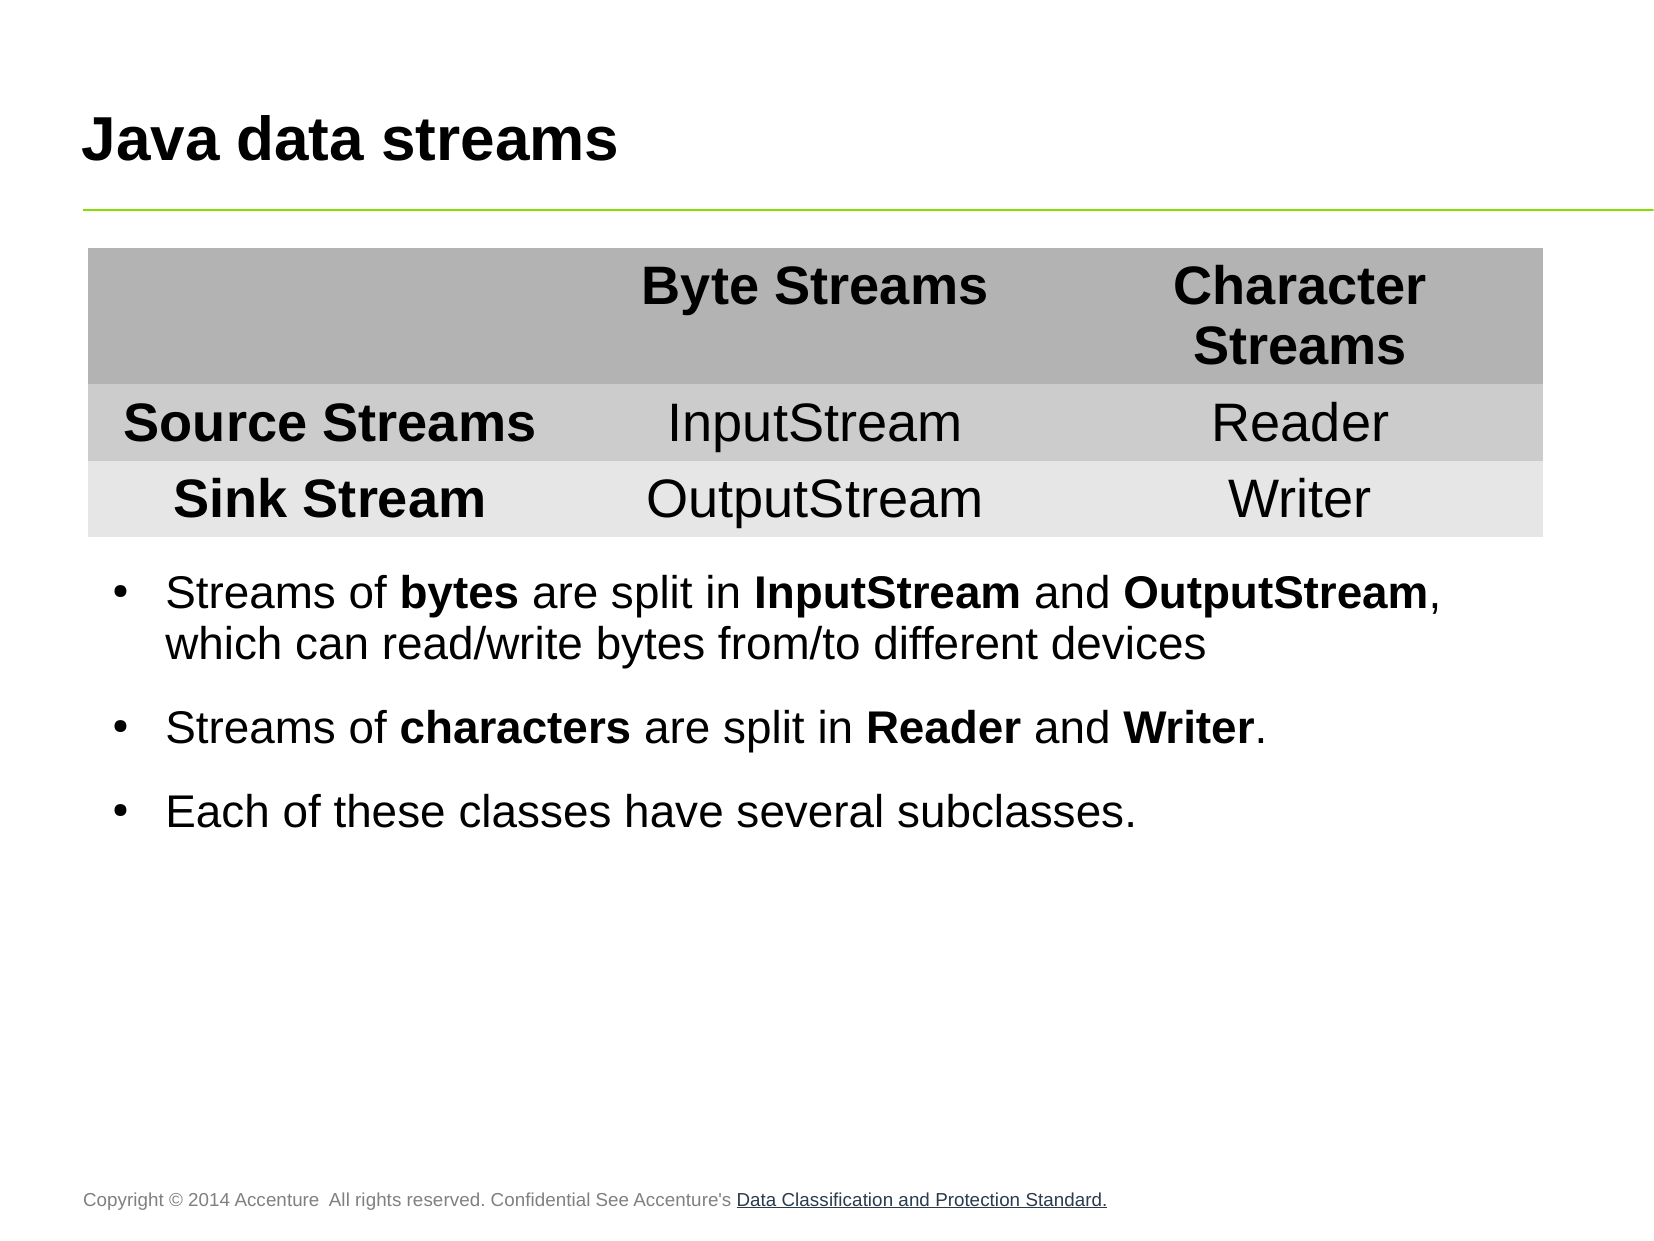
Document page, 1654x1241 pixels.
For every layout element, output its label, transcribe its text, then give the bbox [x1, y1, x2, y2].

table_cell OutputStream [573, 461, 1058, 537]
table_header [88, 248, 573, 384]
table_cell Source Streams [88, 384, 573, 461]
title Java data streams [81, 68, 1654, 211]
list Streams of bytes are split in InputStream and OutputStream, which can read/write bytes from/to different devices Streams of characters are split in Reader and Writer. Each of these classes have several subclasses. [94, 566, 1550, 1241]
table_cell InputStream [573, 384, 1058, 461]
table_cell Reader [1058, 384, 1543, 461]
table_header Byte Streams [573, 248, 1058, 384]
table_cell Sink Stream [88, 461, 573, 537]
table_cell Writer [1058, 461, 1543, 537]
table_header Character Streams [1058, 248, 1543, 384]
